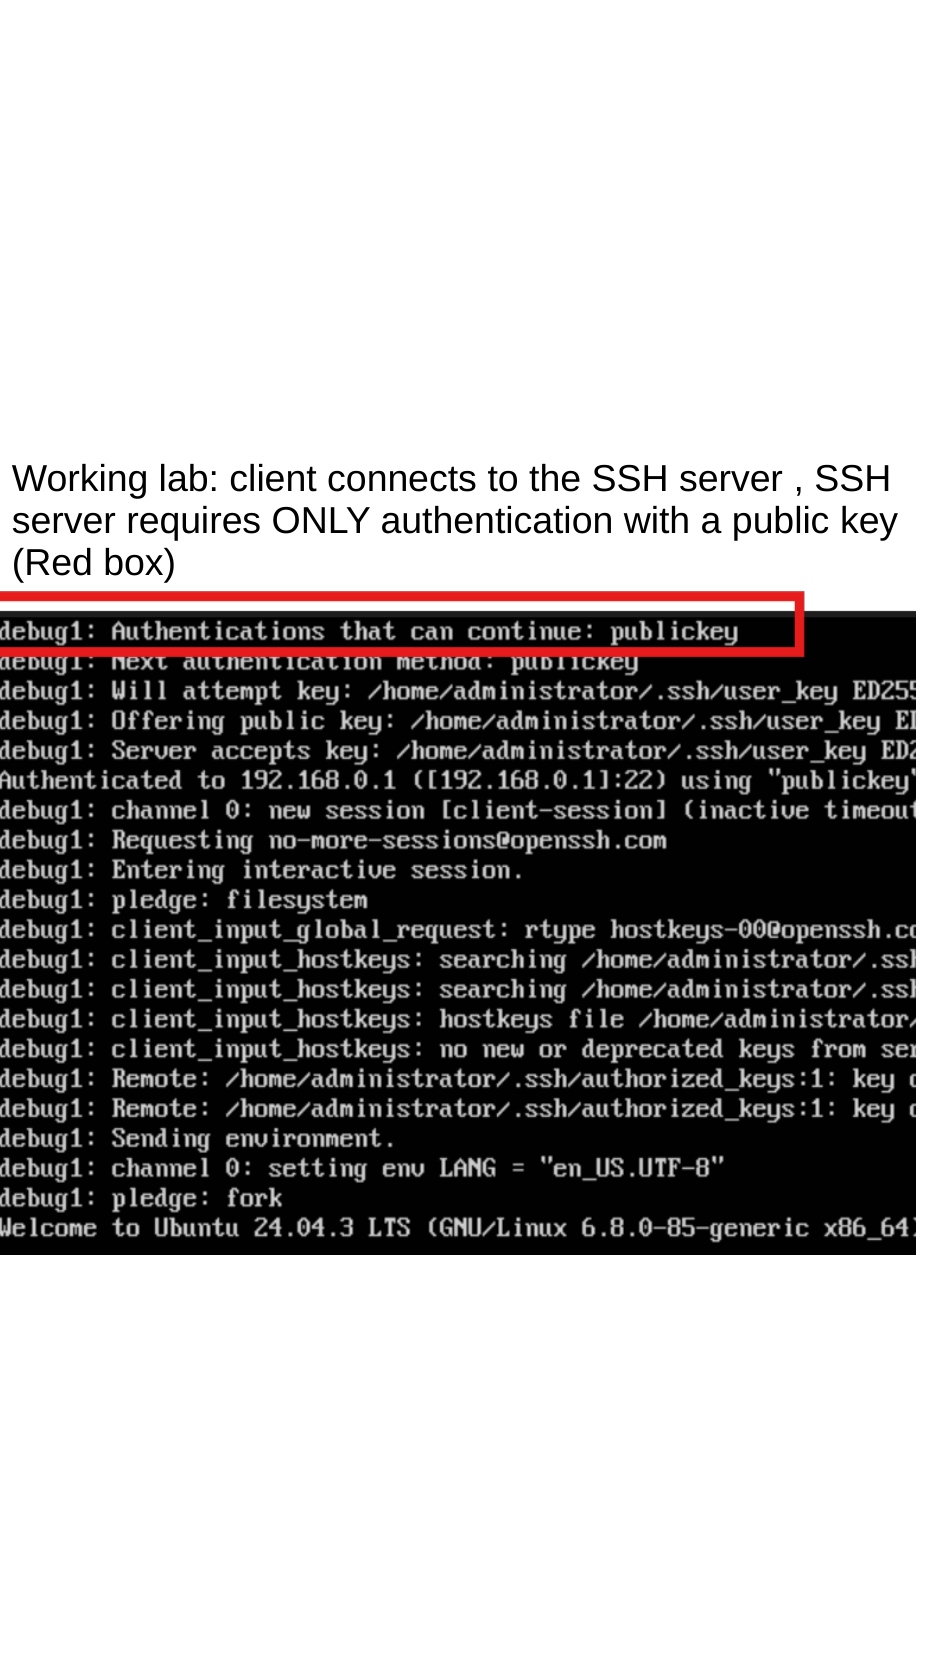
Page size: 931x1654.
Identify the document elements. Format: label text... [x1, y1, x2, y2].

picture [0, 591, 916, 1255]
text_box Working lab: client connects to the SSH server , SSH server requires ONLY authentication with a public key (Red box) [0, 449, 916, 591]
